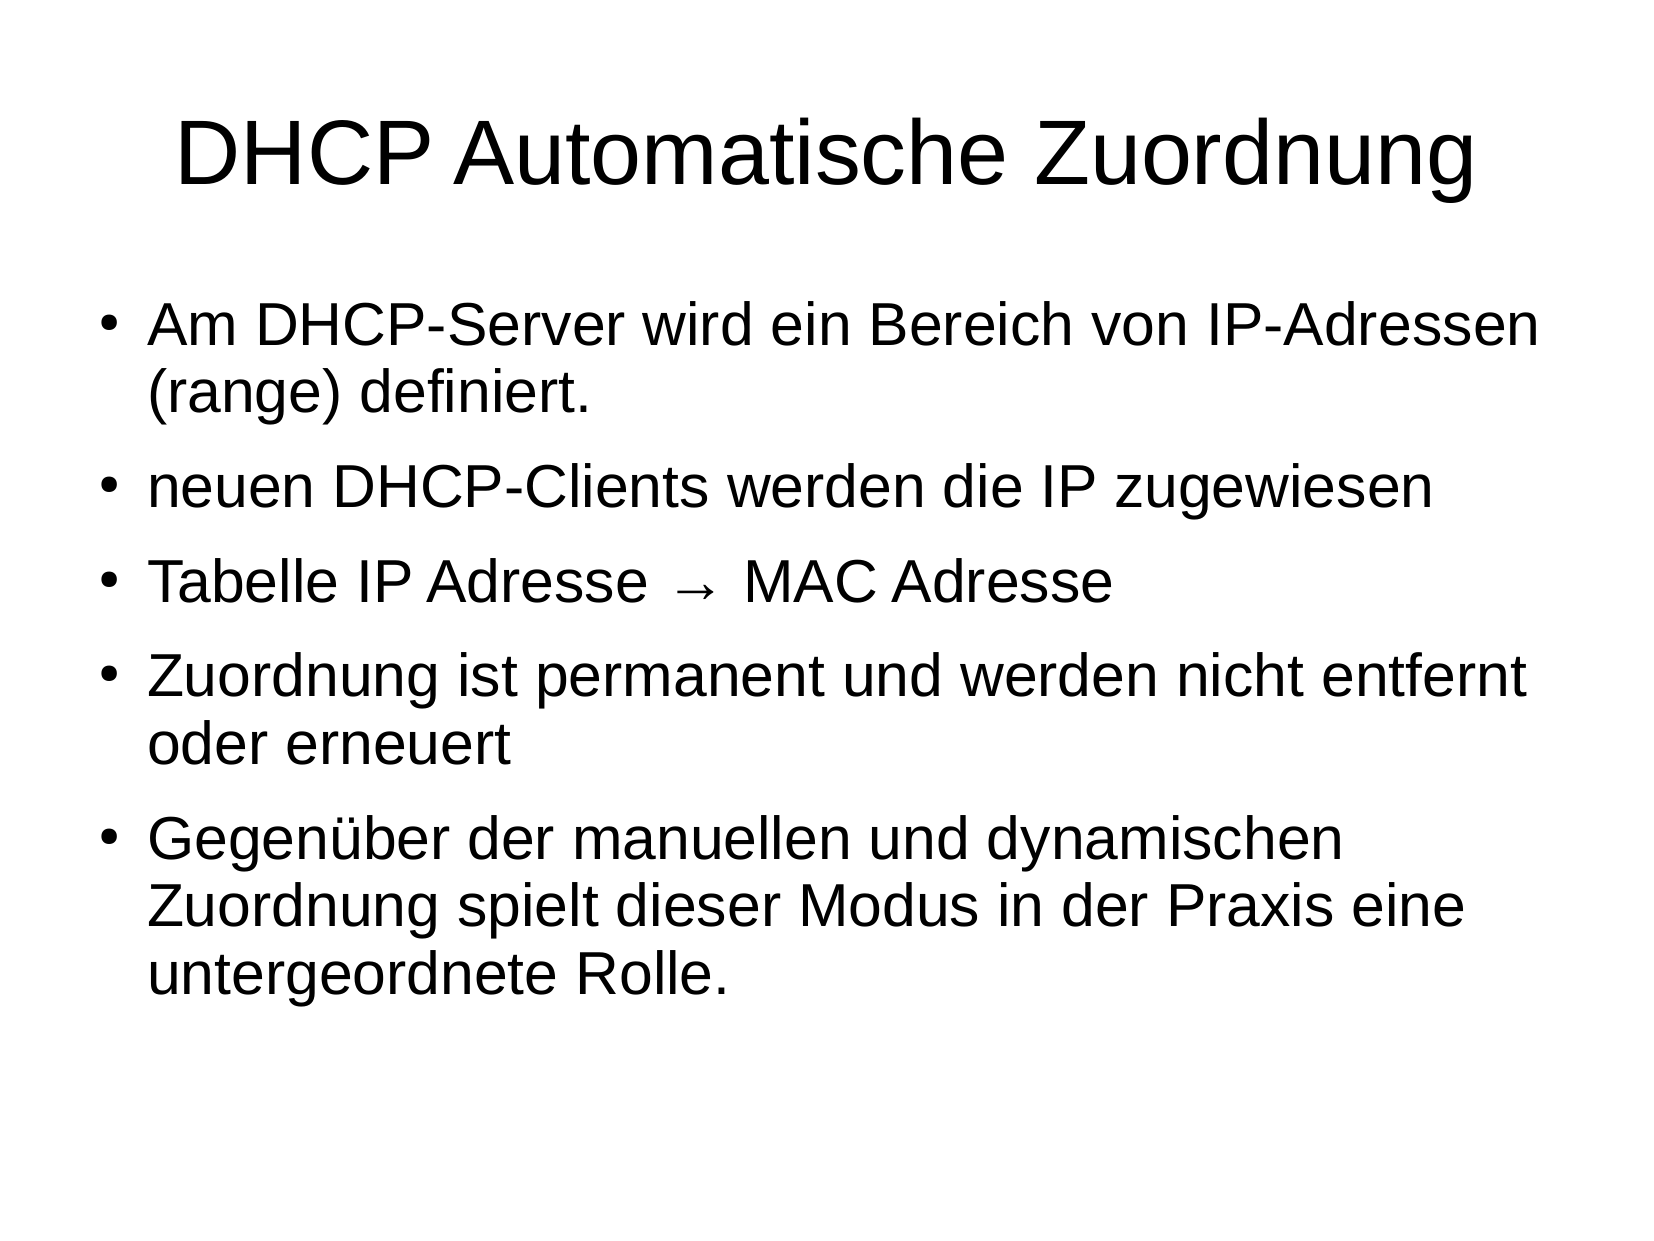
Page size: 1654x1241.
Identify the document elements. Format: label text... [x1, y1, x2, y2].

title DHCP Automatische Zuordnung [82, 49, 1571, 257]
list Am DHCP-Server wird ein Bereich von IP-Adressen (range) definiert. neuen DHCP-Clients werden die IP zugewiesen Tabelle IP Adresse → MAC Adresse Zuordnung ist permanent und werden nicht entfernt oder erneuert Gegenüber der manuellen und dynamischen Zuordnung spielt dieser Modus in der Praxis eine untergeordnete Rolle. [82, 290, 1571, 1010]
